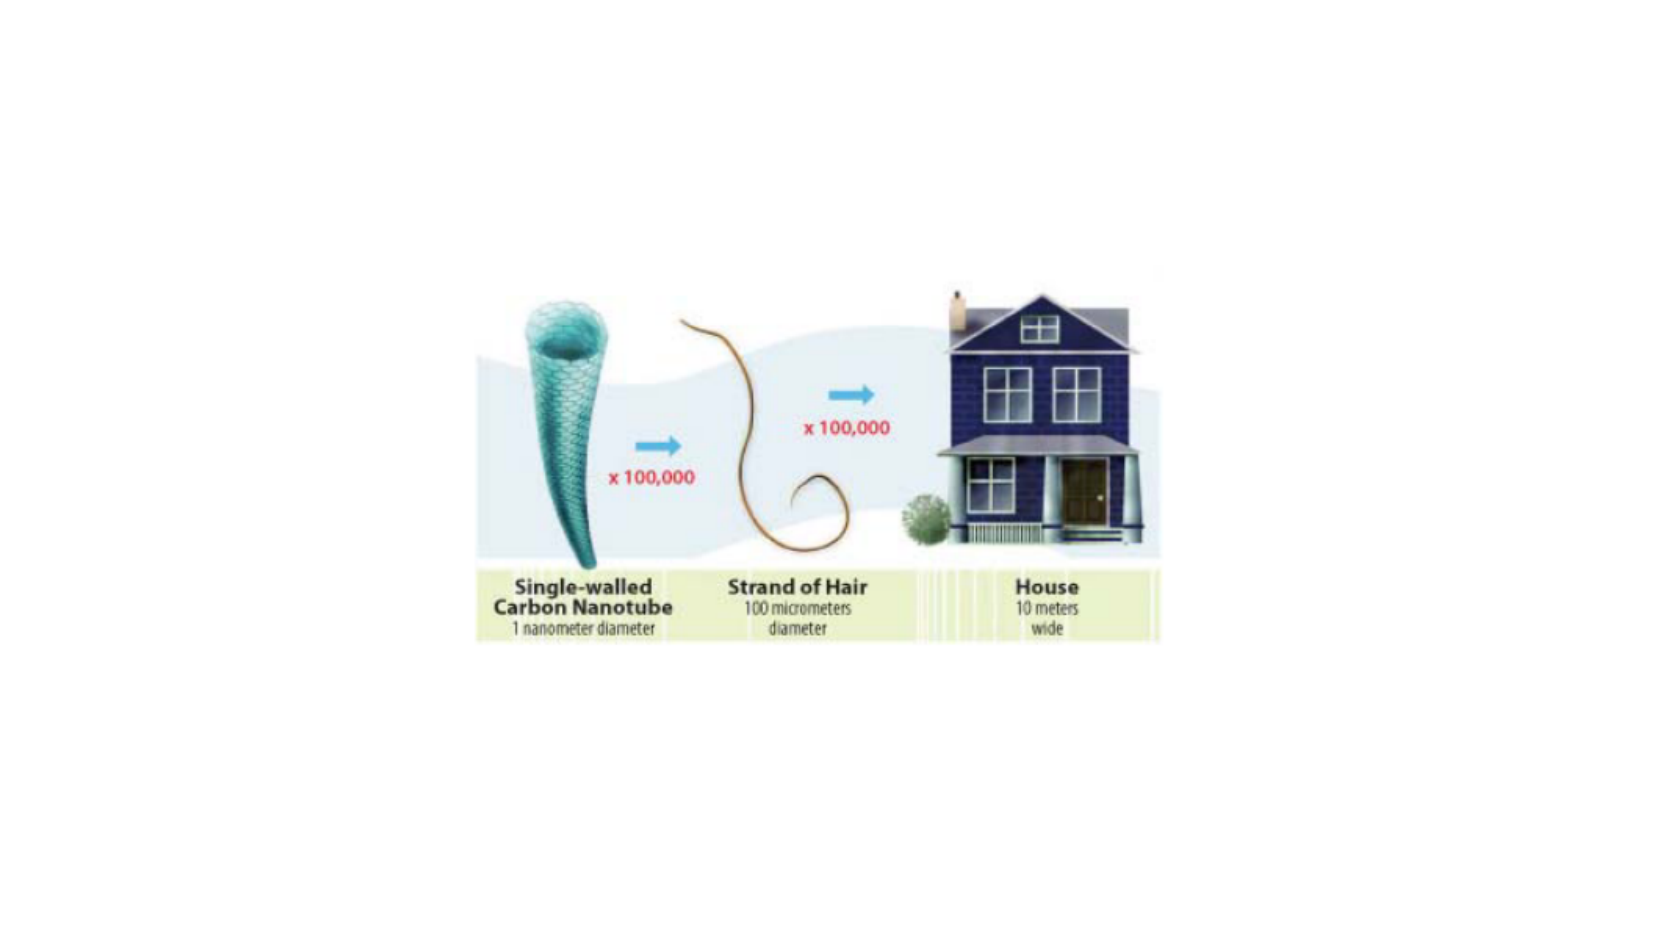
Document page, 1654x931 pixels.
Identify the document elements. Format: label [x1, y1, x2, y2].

picture [439, 263, 1220, 667]
